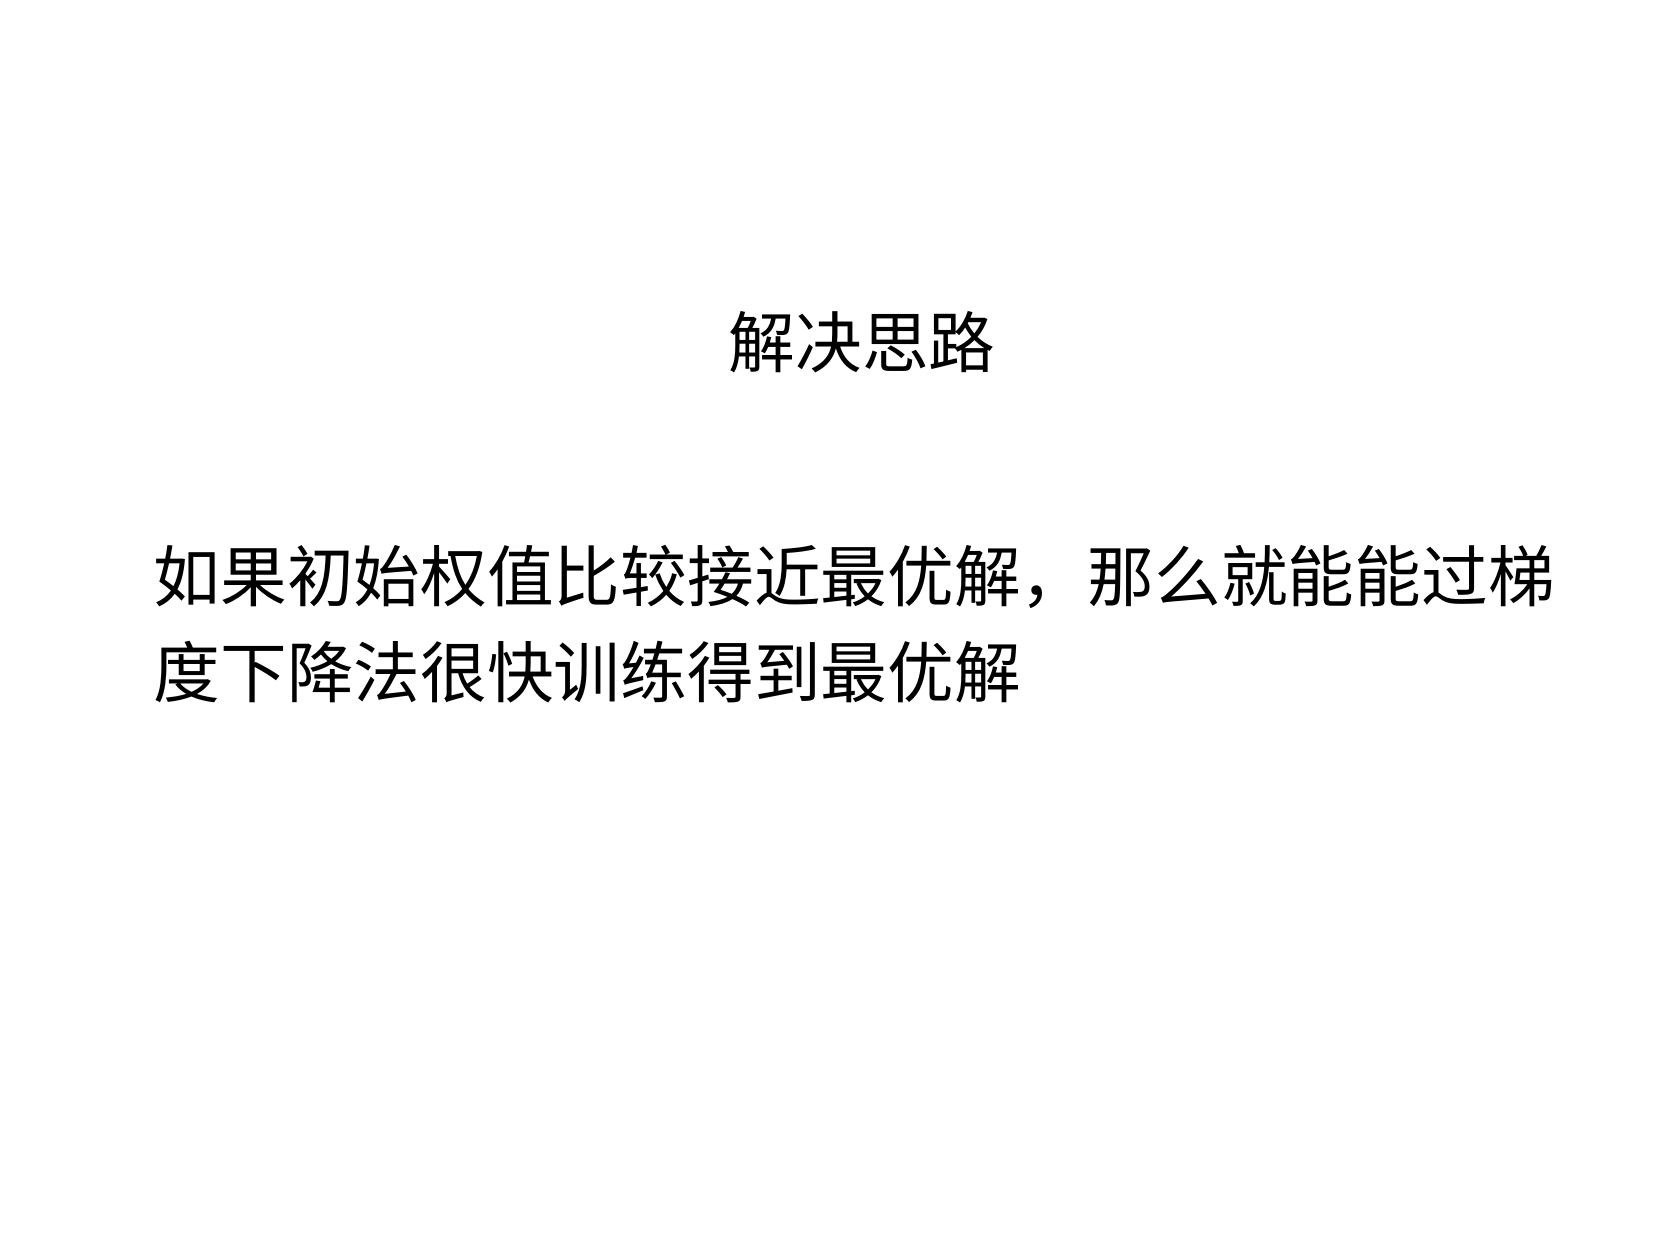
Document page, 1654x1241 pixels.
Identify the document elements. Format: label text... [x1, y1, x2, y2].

list 解决思路 如果初始权值比较接近最优解，那么就能能过梯度下降法很快训练得到最优解 [82, 290, 1571, 1010]
